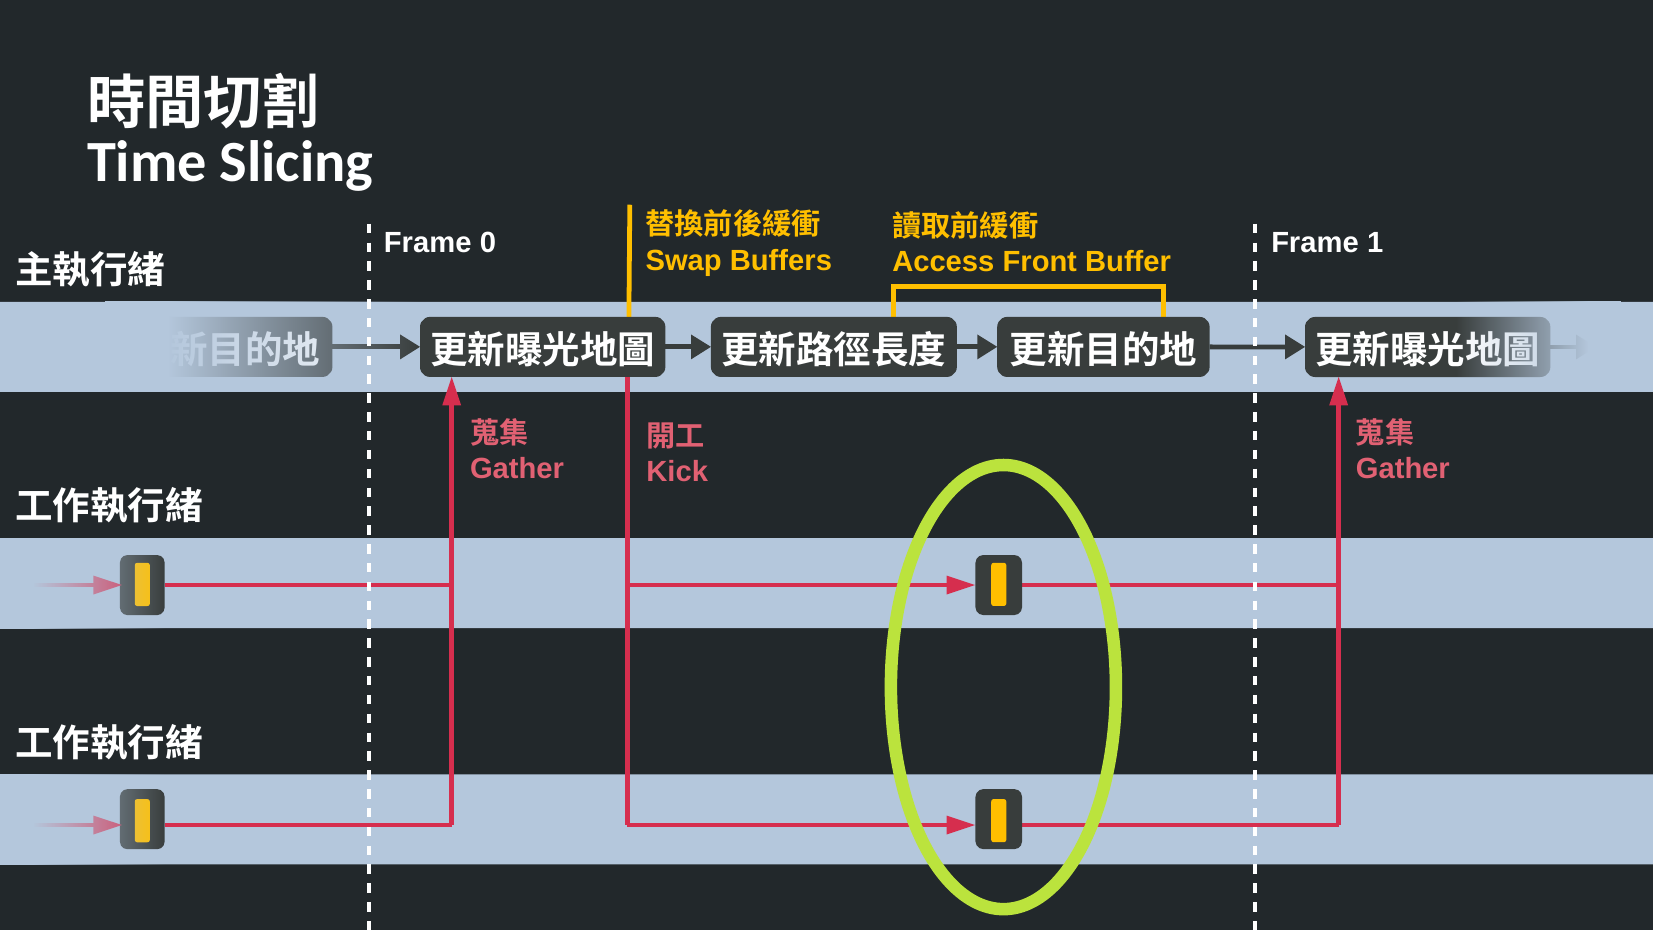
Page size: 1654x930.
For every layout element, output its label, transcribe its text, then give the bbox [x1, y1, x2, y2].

text_box Frame 1 [1256, 219, 1399, 267]
text_box 開工 Kick [631, 405, 724, 492]
text_box 主執行緒 [0, 232, 181, 298]
text_box 更新目的地 [997, 316, 1210, 377]
text_box [453, 377, 625, 392]
text_box 更新路徑長度 [710, 316, 957, 377]
text_box [0, 465, 1653, 910]
text_box [0, 538, 449, 629]
text_box [0, 256, 626, 392]
text_box [1341, 538, 1653, 629]
text_box 替換前後緩衝 Swap Buffers [630, 193, 863, 314]
text_box 蒐集 Gather [455, 402, 580, 490]
text_box [632, 301, 891, 345]
text_box 蒐集 Gather [1341, 402, 1465, 490]
text_box 時間切割 Time Slicing [72, 72, 1051, 210]
text_box 工作執行緒 [0, 705, 218, 770]
text_box 更新曝光地圖 [420, 316, 666, 377]
text_box Frame 0 [369, 219, 512, 267]
text_box [630, 348, 1337, 392]
text_box [896, 301, 1161, 346]
text_box [454, 538, 625, 629]
text_box 更新曝光地圖 [1305, 316, 1455, 378]
text_box 讀取前緩衝 Access Front Buffer [877, 195, 1200, 285]
text_box 工作執行緒 [0, 469, 218, 534]
text_box [1166, 301, 1653, 392]
